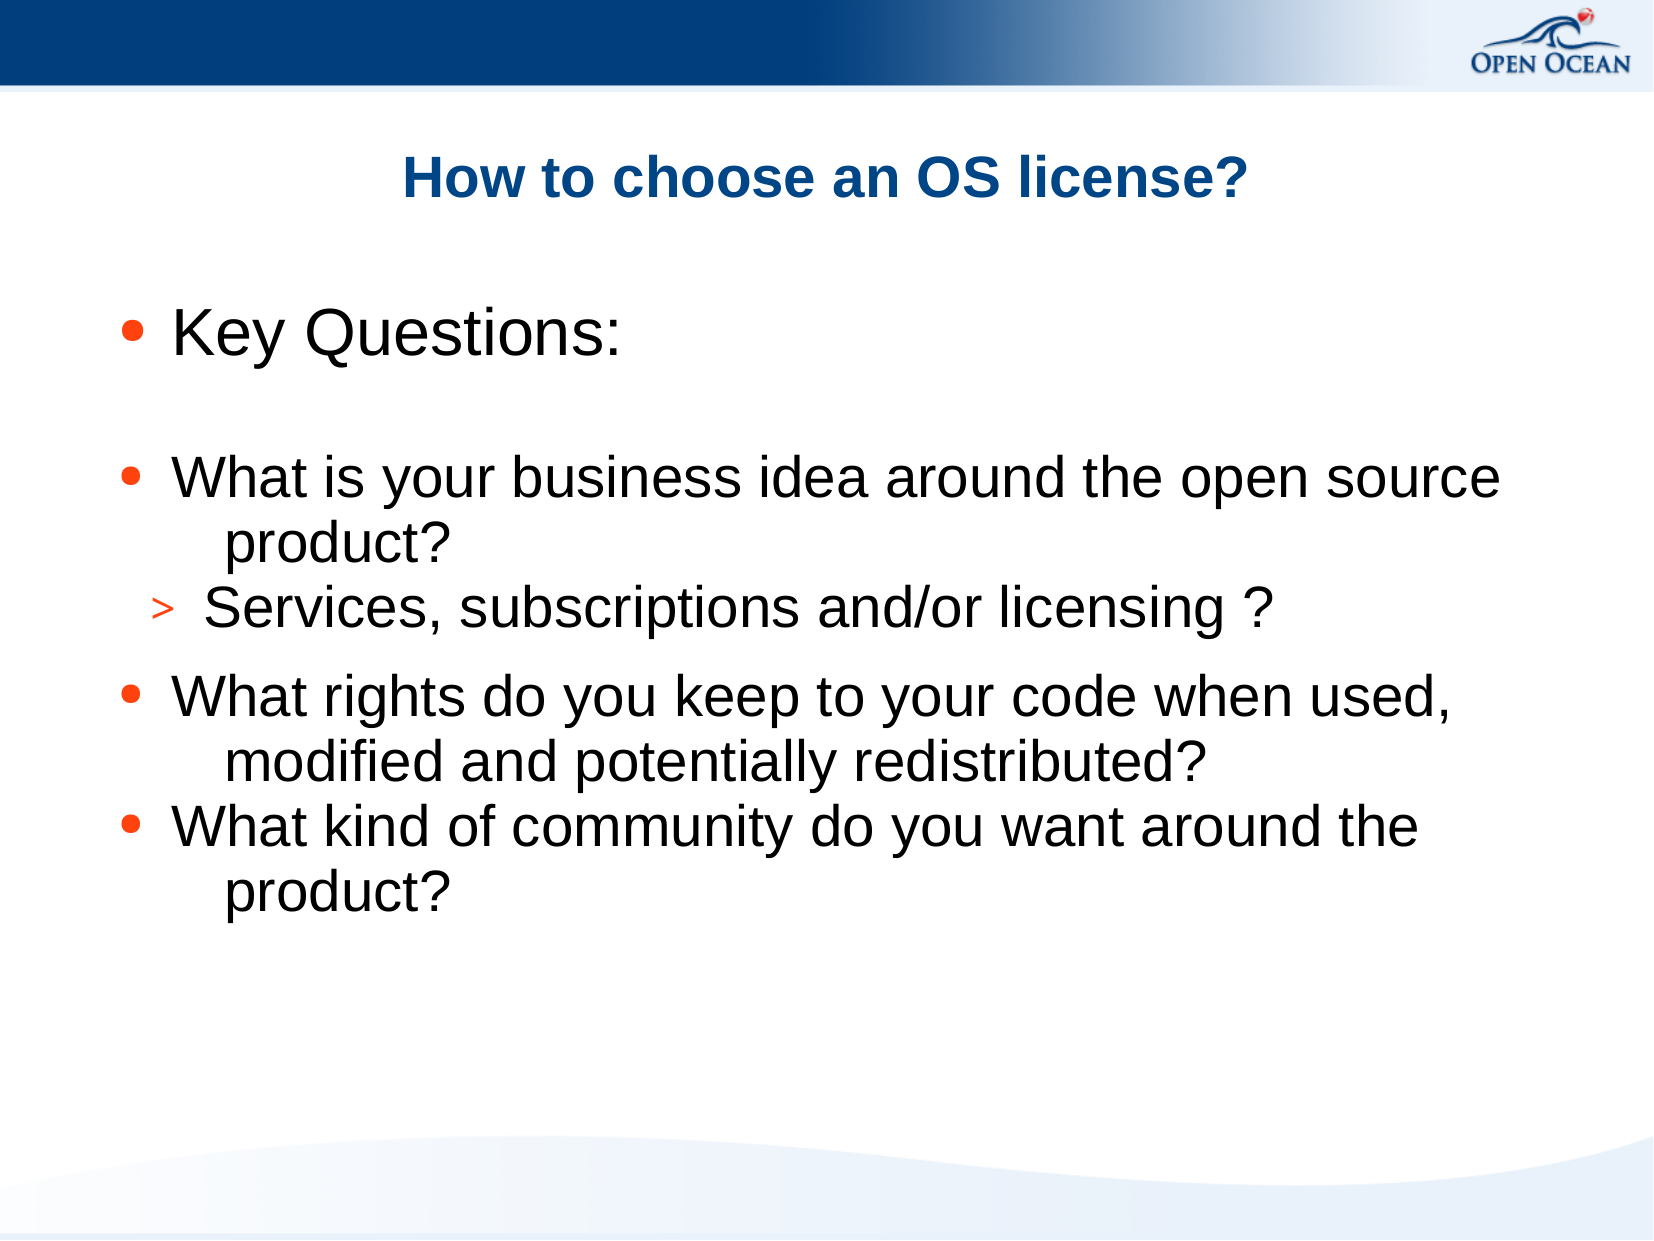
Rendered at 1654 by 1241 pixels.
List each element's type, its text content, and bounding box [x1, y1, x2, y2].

picture [0, 0, 1654, 1240]
title How to choose an OS license? [82, 95, 1571, 259]
list Key Questions: What is your business idea around the open source product? Services, subscriptions and/or licensing ? What rights do you keep to your code when used, modified and potentially redistributed? What kind of community do you want around the product? [82, 295, 1571, 1094]
